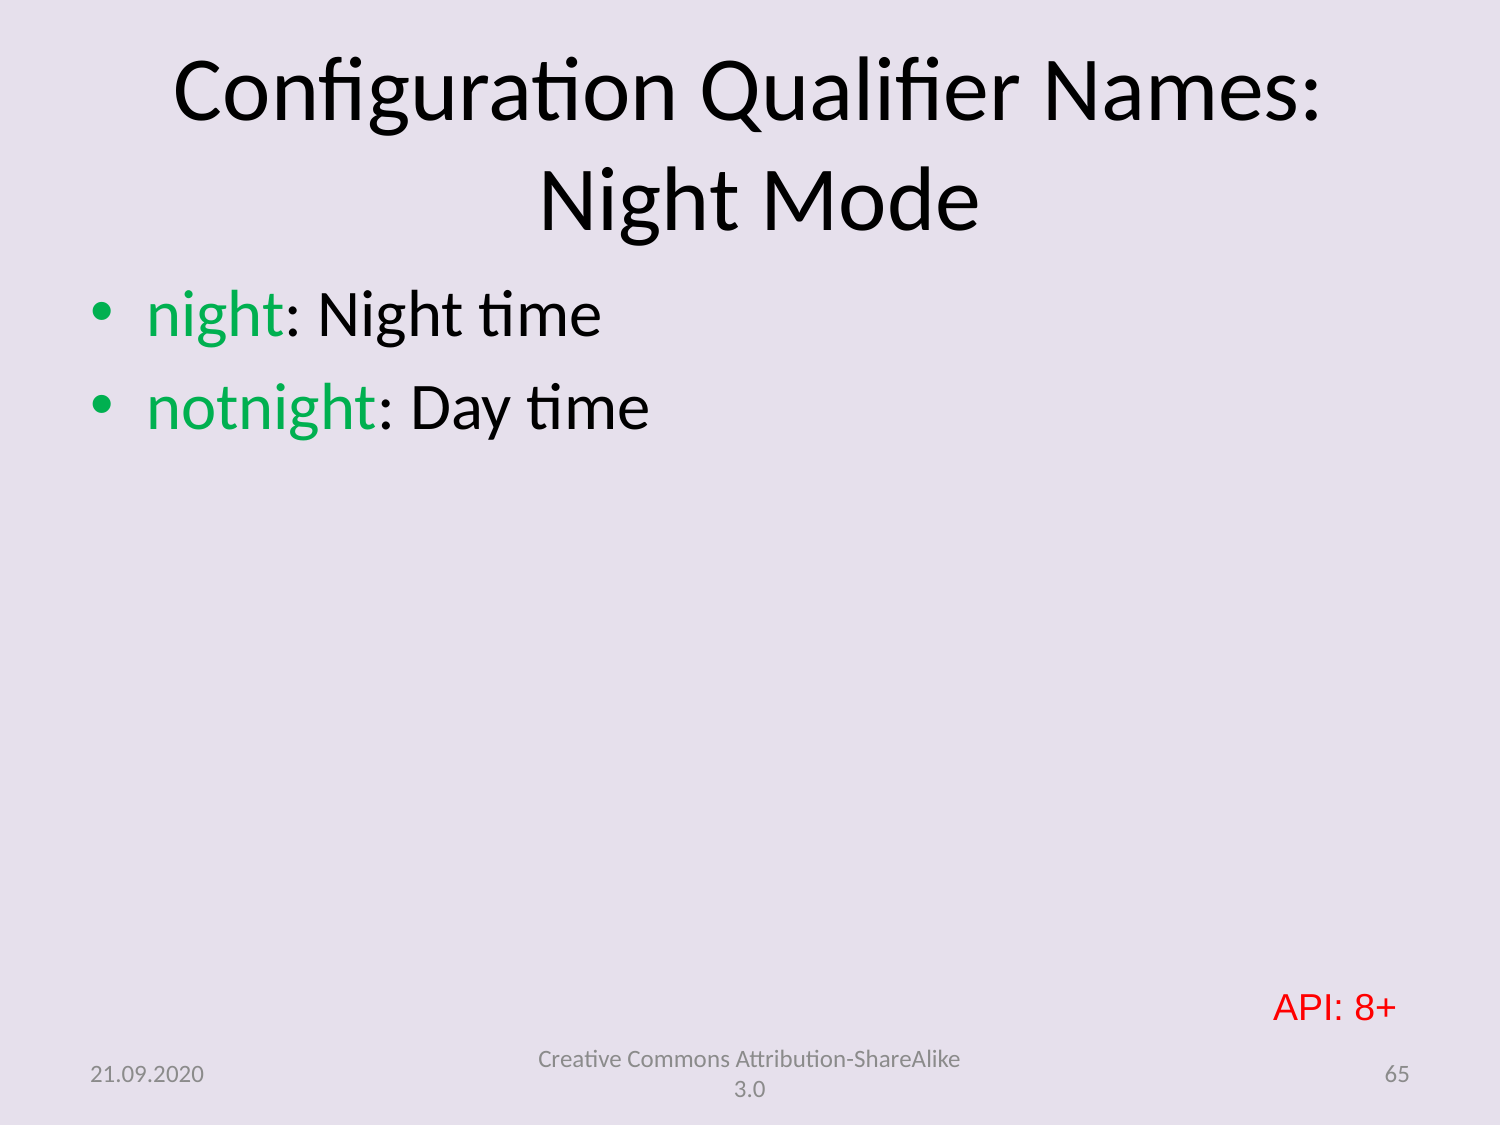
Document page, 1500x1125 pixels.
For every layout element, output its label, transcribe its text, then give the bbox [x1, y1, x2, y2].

title Configuration Qualifier Names: Night Mode [75, 45, 1425, 233]
text_box API: 8+ [1258, 976, 1413, 1036]
list night: Night time notnight: Day time [75, 262, 1425, 1005]
